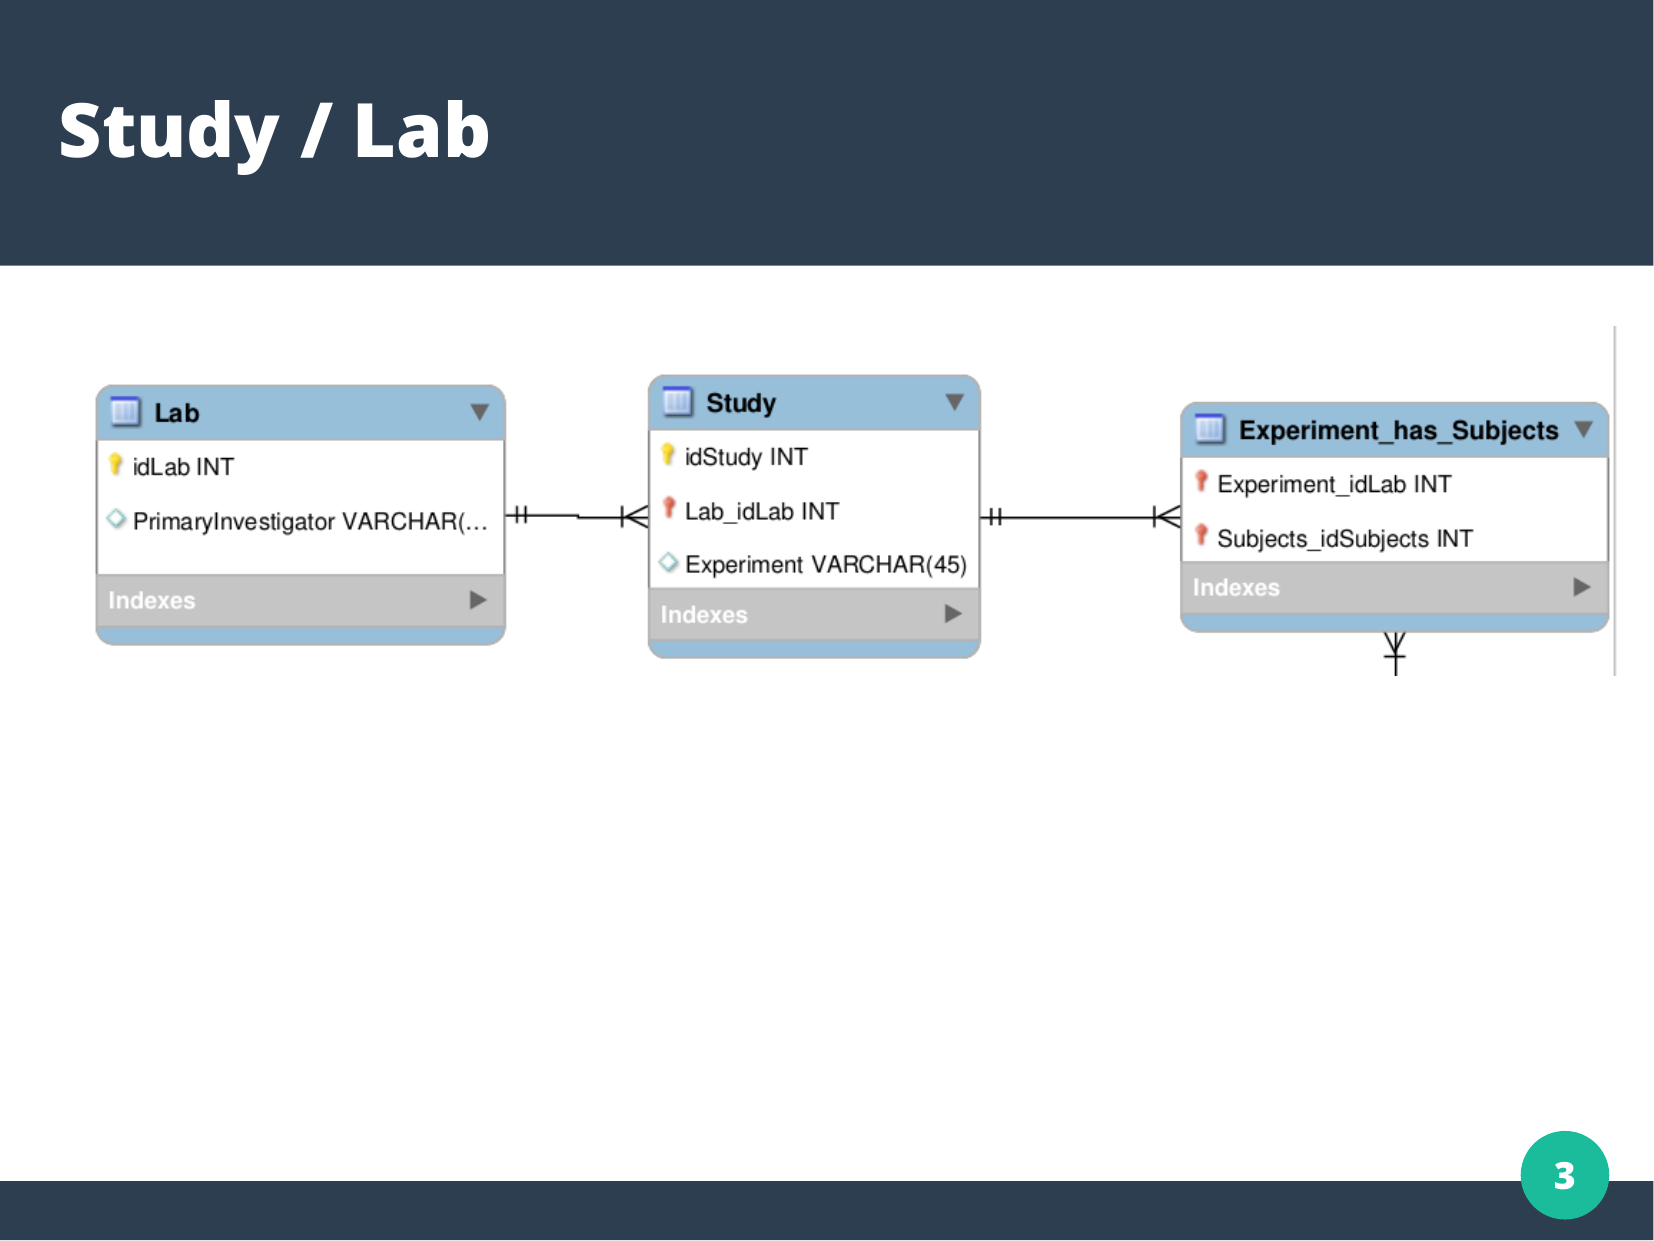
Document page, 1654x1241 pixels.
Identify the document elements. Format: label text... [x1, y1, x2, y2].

title Study / Lab [59, 49, 1595, 207]
picture [30, 326, 1617, 676]
